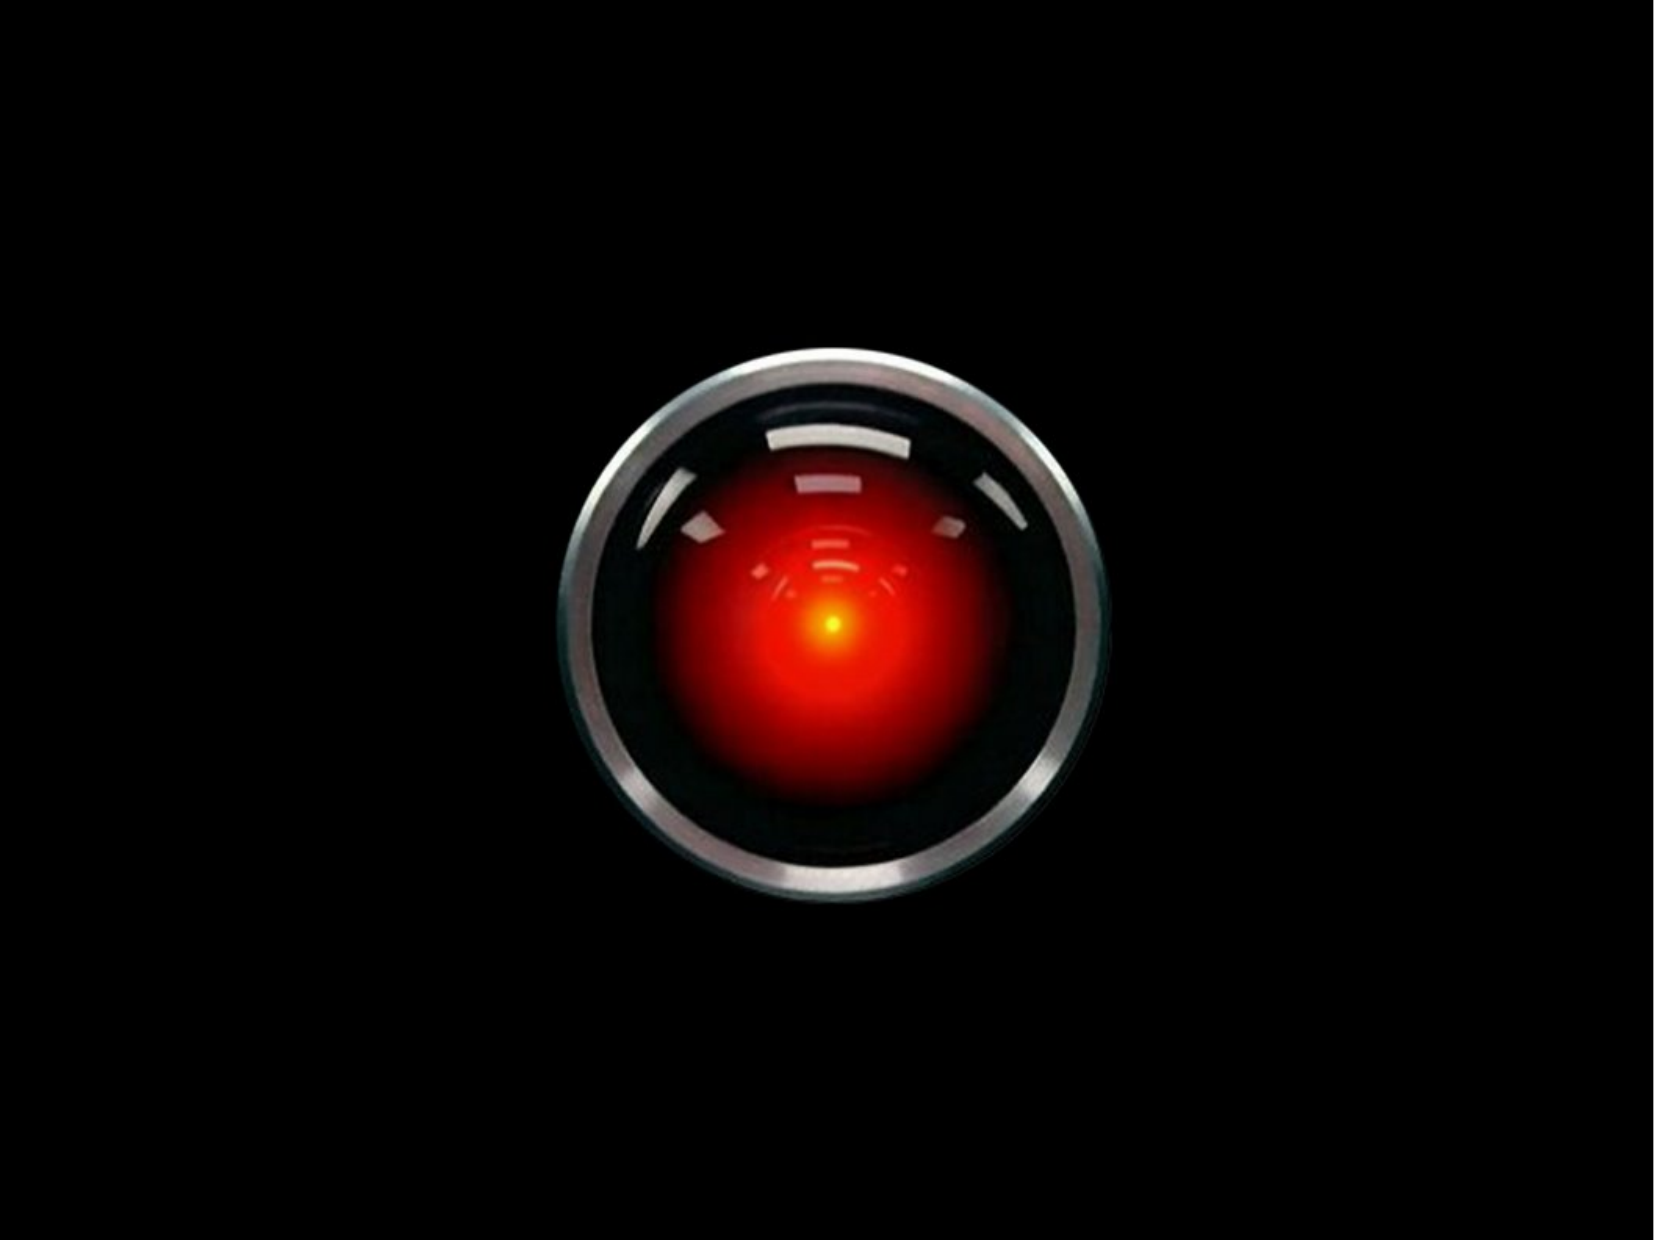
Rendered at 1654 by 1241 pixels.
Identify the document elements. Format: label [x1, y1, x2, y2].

picture [543, 335, 1122, 915]
